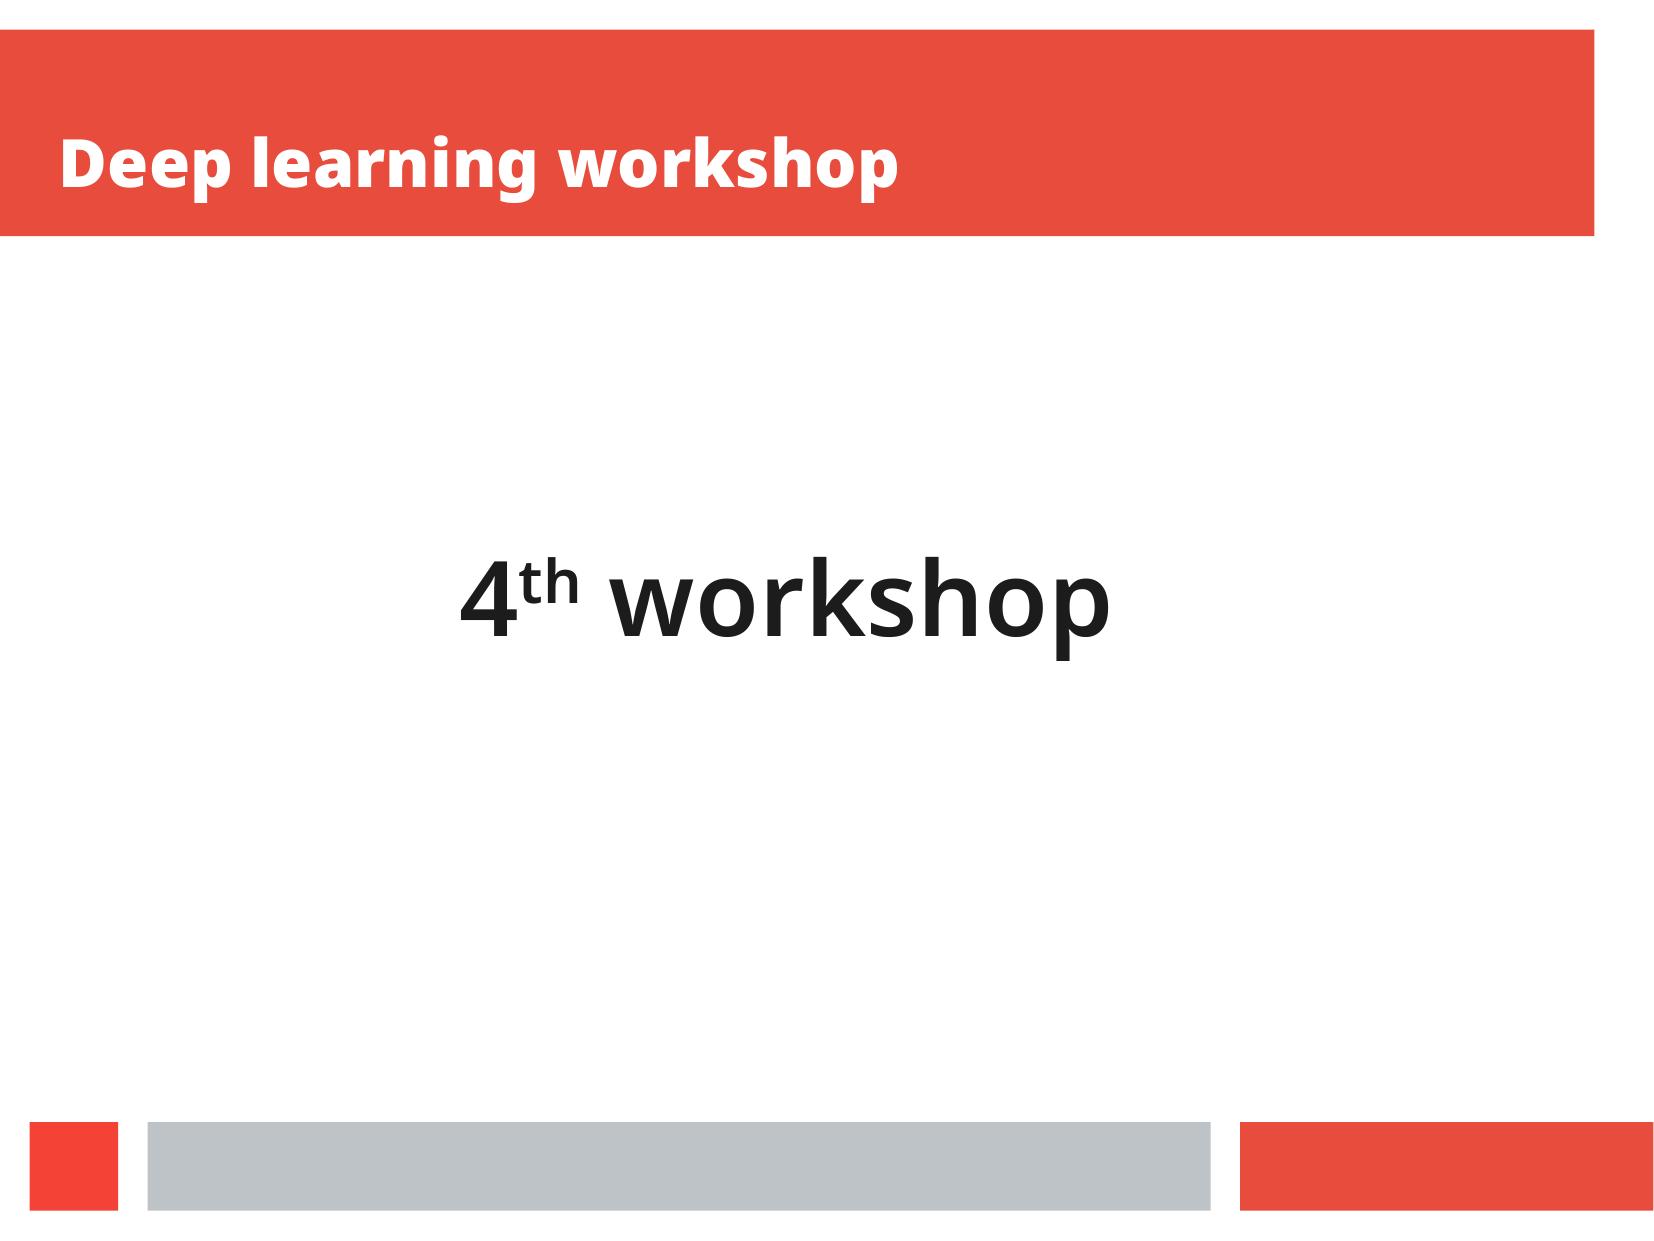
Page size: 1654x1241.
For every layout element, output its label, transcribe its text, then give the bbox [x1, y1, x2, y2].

title Deep learning workshop [59, 59, 1595, 207]
list 4th workshop [459, 525, 1654, 1241]
